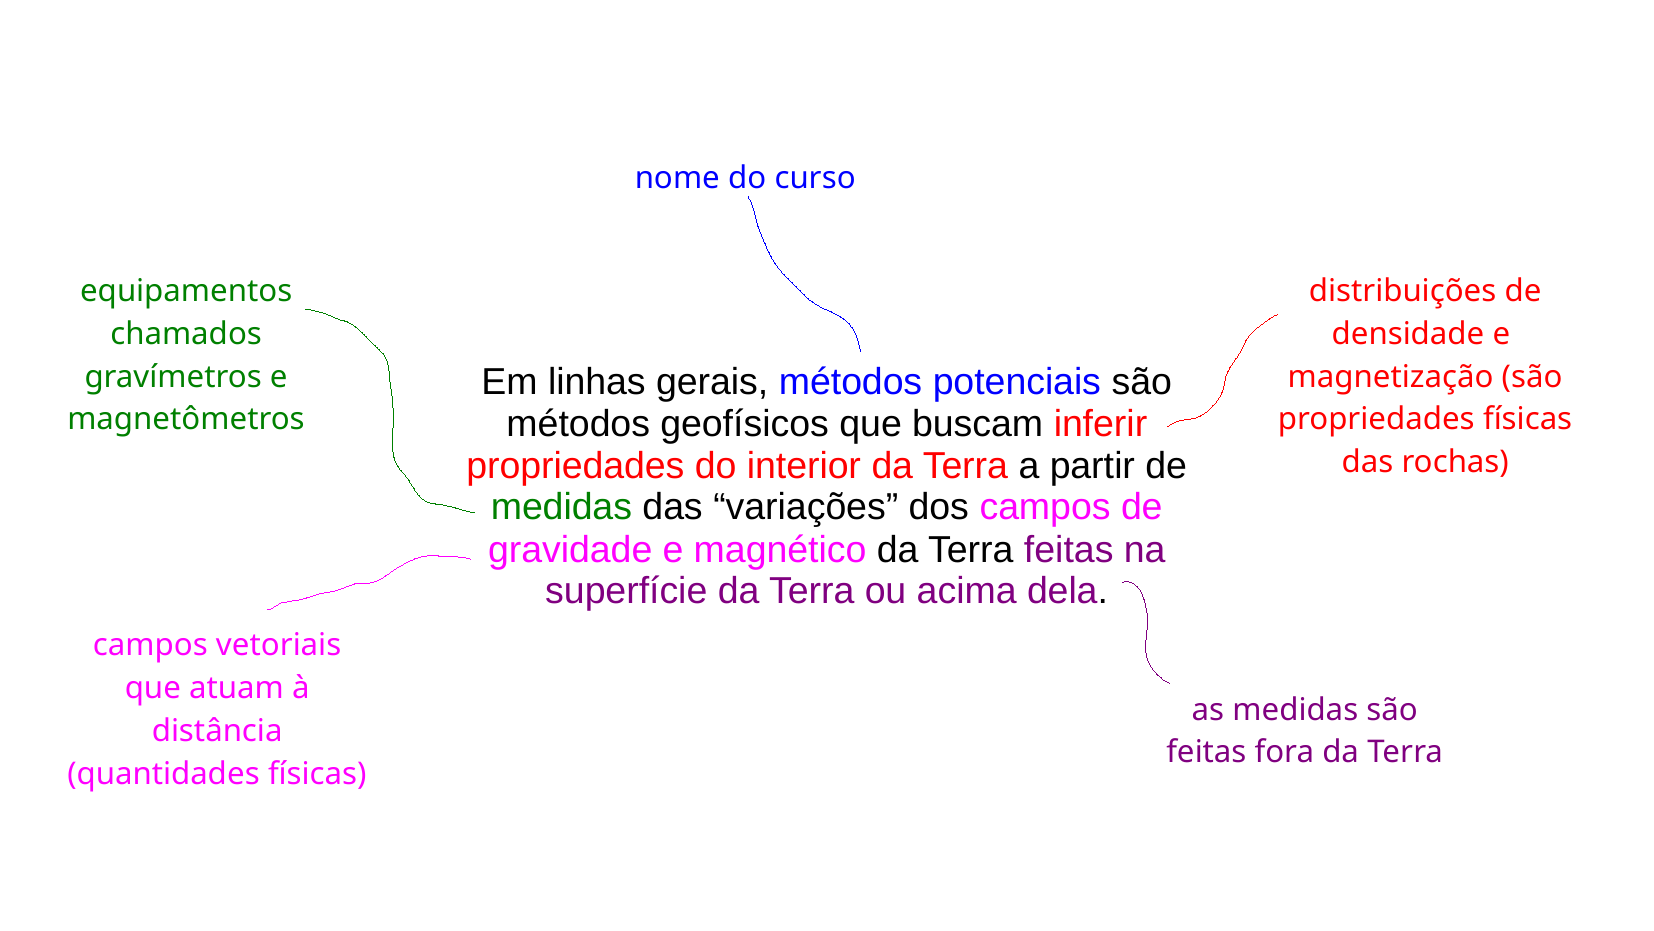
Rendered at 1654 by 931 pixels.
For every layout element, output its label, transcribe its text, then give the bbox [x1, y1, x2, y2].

text_box distribuições de densidade e magnetização (são propriedades físicas das rochas) [1263, 260, 1595, 448]
text_box nome do curso [620, 147, 863, 197]
text_box equipamentos chamados gravímetros e magnetômetros [52, 260, 384, 414]
text_box campos vetoriais que atuam à distância (quantidades físicas) [52, 614, 384, 768]
text_box Em linhas gerais, métodos potenciais são métodos geofísicos que buscam inferir propriedades do interior da Terra a partir de medidas das “variações” dos campos de gravidade e magnético da Terra feitas na superfície da Terra ou acima dela. [398, 352, 1255, 620]
text_box as medidas são feitas fora da Terra [1151, 679, 1483, 763]
